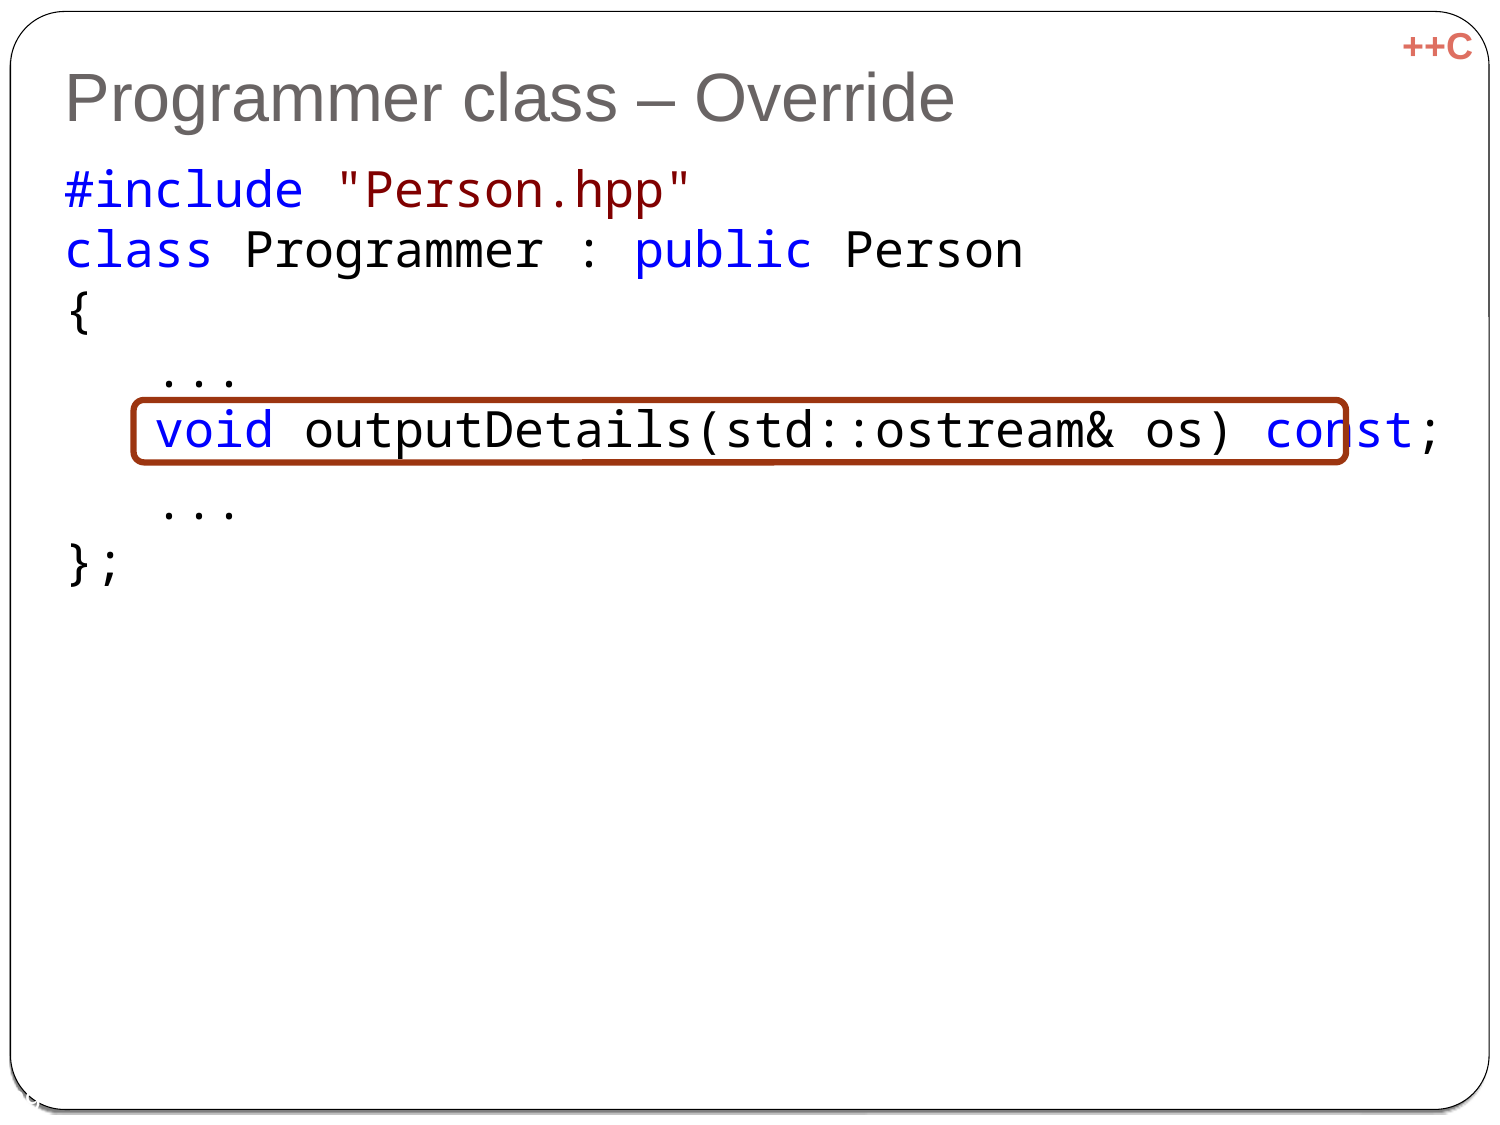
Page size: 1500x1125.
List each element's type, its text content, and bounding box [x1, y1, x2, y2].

title Programmer class – Override [50, 45, 1450, 149]
list #include "Person.hpp" class Programmer : public Person { ... void outputDetails(std::ostream& os) const; ... }; [50, 149, 1500, 1088]
slide_number <number> [0, 1074, 50, 1125]
